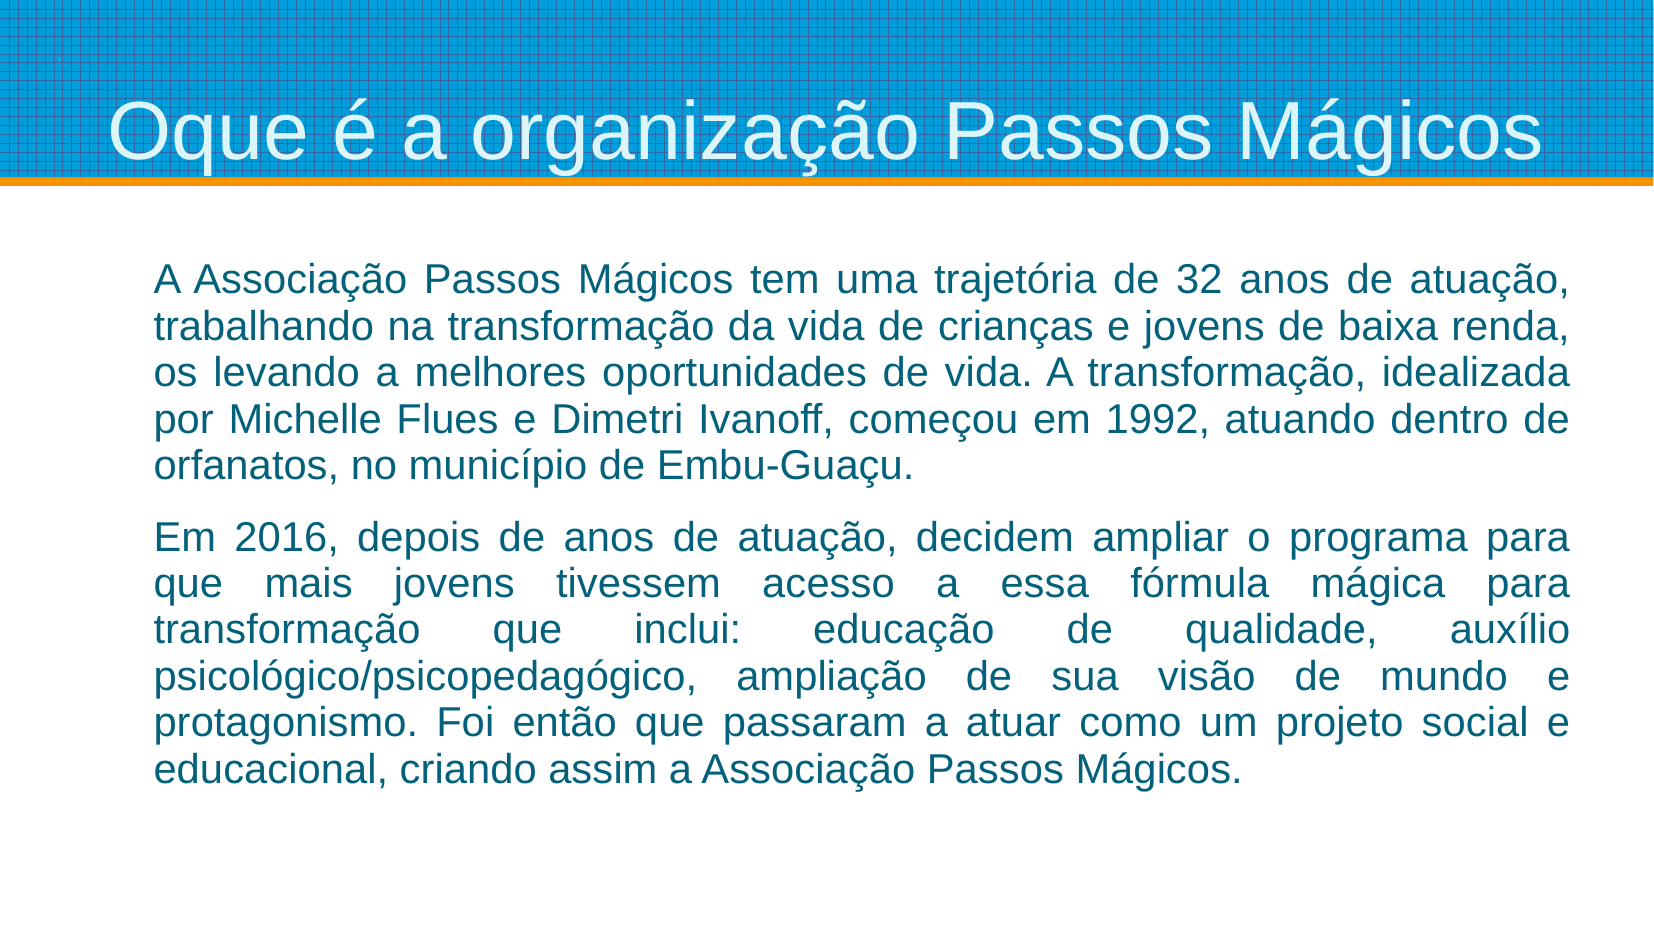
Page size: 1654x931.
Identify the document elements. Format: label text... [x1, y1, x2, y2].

list A Associação Passos Mágicos tem uma trajetória de 32 anos de atuação, trabalhando na transformação da vida de crianças e jovens de baixa renda, os levando a melhores oportunidades de vida. A transformação, idealizada por Michelle Flues e Dimetri Ivanoff, começou em 1992, atuando dentro de orfanatos, no município de Embu-Guaçu. Em 2016, depois de anos de atuação, decidem ampliar o programa para que mais jovens tivessem acesso a essa fórmula mágica para transformação que inclui: educação de qualidade, auxílio psicológico/psicopedagógico, ampliação de sua visão de mundo e protagonismo. Foi então que passaram a atuar como um projeto social e educacional, criando assim a Associação Passos Mágicos. [82, 236, 1571, 813]
title Oque é a organização Passos Mágicos [82, 14, 1571, 178]
